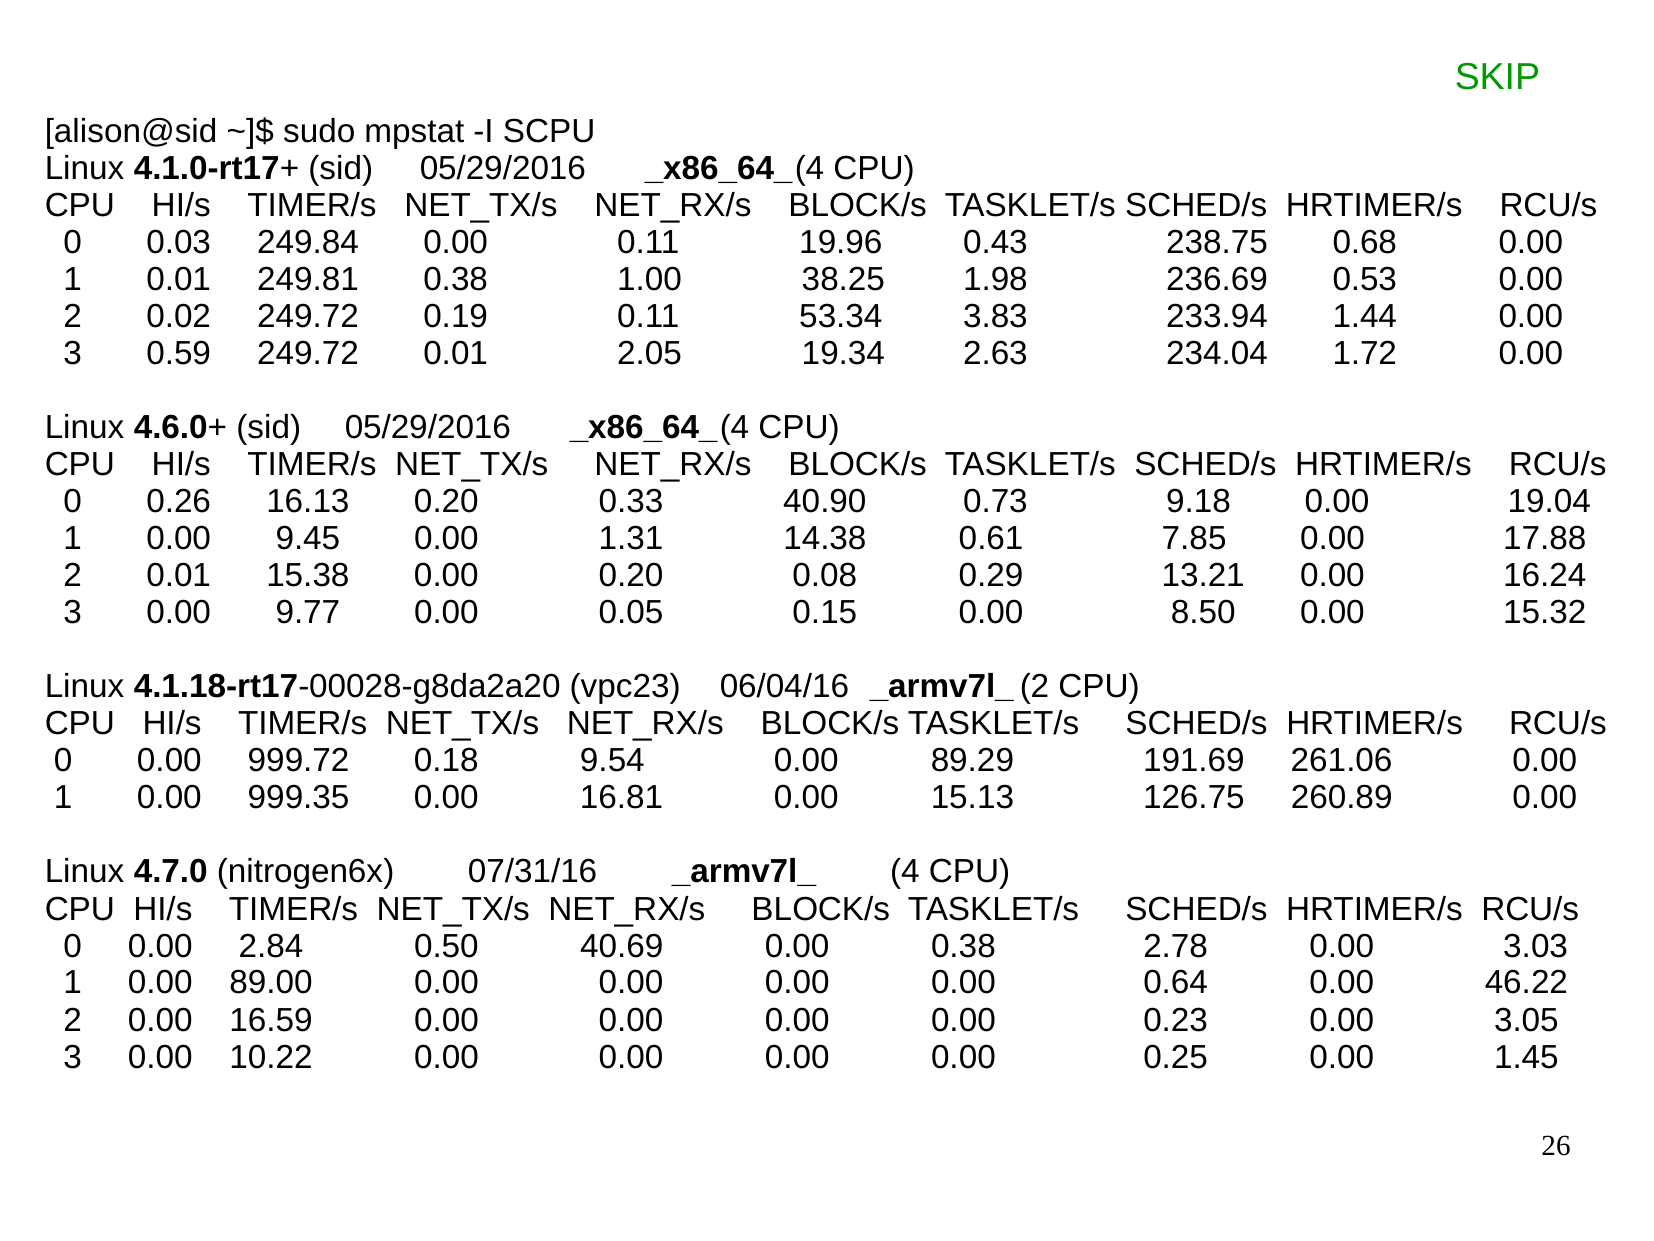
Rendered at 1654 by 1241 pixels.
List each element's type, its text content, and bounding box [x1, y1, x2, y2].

text_box SKIP [1440, 48, 1556, 106]
text_box [alison@sid ~]$ sudo mpstat -I SCPU Linux 4.1.0-rt17+ (sid) 05/29/2016 _x86_64_ (4 CPU) CPU HI/s TIMER/s NET_TX/s NET_RX/s BLOCK/s TASKLET/s SCHED/s HRTIMER/s RCU/s 0 0.03 249.84 0.00 0.11 19.96 0.43 238.75 0.68 0.00 1 0.01 249.81 0.38 1.00 38.25 1.98 236.69 0.53 0.00 2 0.02 249.72 0.19 0.11 53.34 3.83 233.94 1.44 0.00 3 0.59 249.72 0.01 2.05 19.34 2.63 234.04 1.72 0.00 Linux 4.6.0+ (sid) 05/29/2016 _x86_64_ (4 CPU) CPU HI/s TIMER/s NET_TX/s NET_RX/s BLOCK/s TASKLET/s SCHED/s HRTIMER/s RCU/s 0 0.26 16.13 0.20 0.33 40.90 0.73 9.18 0.00 19.04 1 0.00 9.45 0.00 1.31 14.38 0.61 7.85 0.00 17.88 2 0.01 15.38 0.00 0.20 0.08 0.29 13.21 0.00 16.24 3 0.00 9.77 0.00 0.05 0.15 0.00 8.50 0.00 15.32 Linux 4.1.18-rt17-00028-g8da2a20 (vpc23) 06/04/16 _armv7l_ (2 CPU) CPU HI/s TIMER/s NET_TX/s NET_RX/s BLOCK/s TASKLET/s SCHED/s HRTIMER/s RCU/s 0 0.00 999.72 0.18 9.54 0.00 89.29 191.69 261.06 0.00 1 0.00 999.35 0.00 16.81 0.00 15.13 126.75 260.89 0.00 Linux 4.7.0 (nitrogen6x) 07/31/16 _armv7l_ (4 CPU) CPU HI/s TIMER/s NET_TX/s NET_RX/s BLOCK/s TASKLET/s SCHED/s HRTIMER/s RCU/s 0 0.00 2.84 0.50 40.69 0.00 0.38 2.78 0.00 3.03 1 0.00 89.00 0.00 0.00 0.00 0.00 0.64 0.00 46.22 2 0.00 16.59 0.00 0.00 0.00 0.00 0.23 0.00 3.05 3 0.00 10.22 0.00 0.00 0.00 0.00 0.25 0.00 1.45 [30, 105, 1632, 1120]
